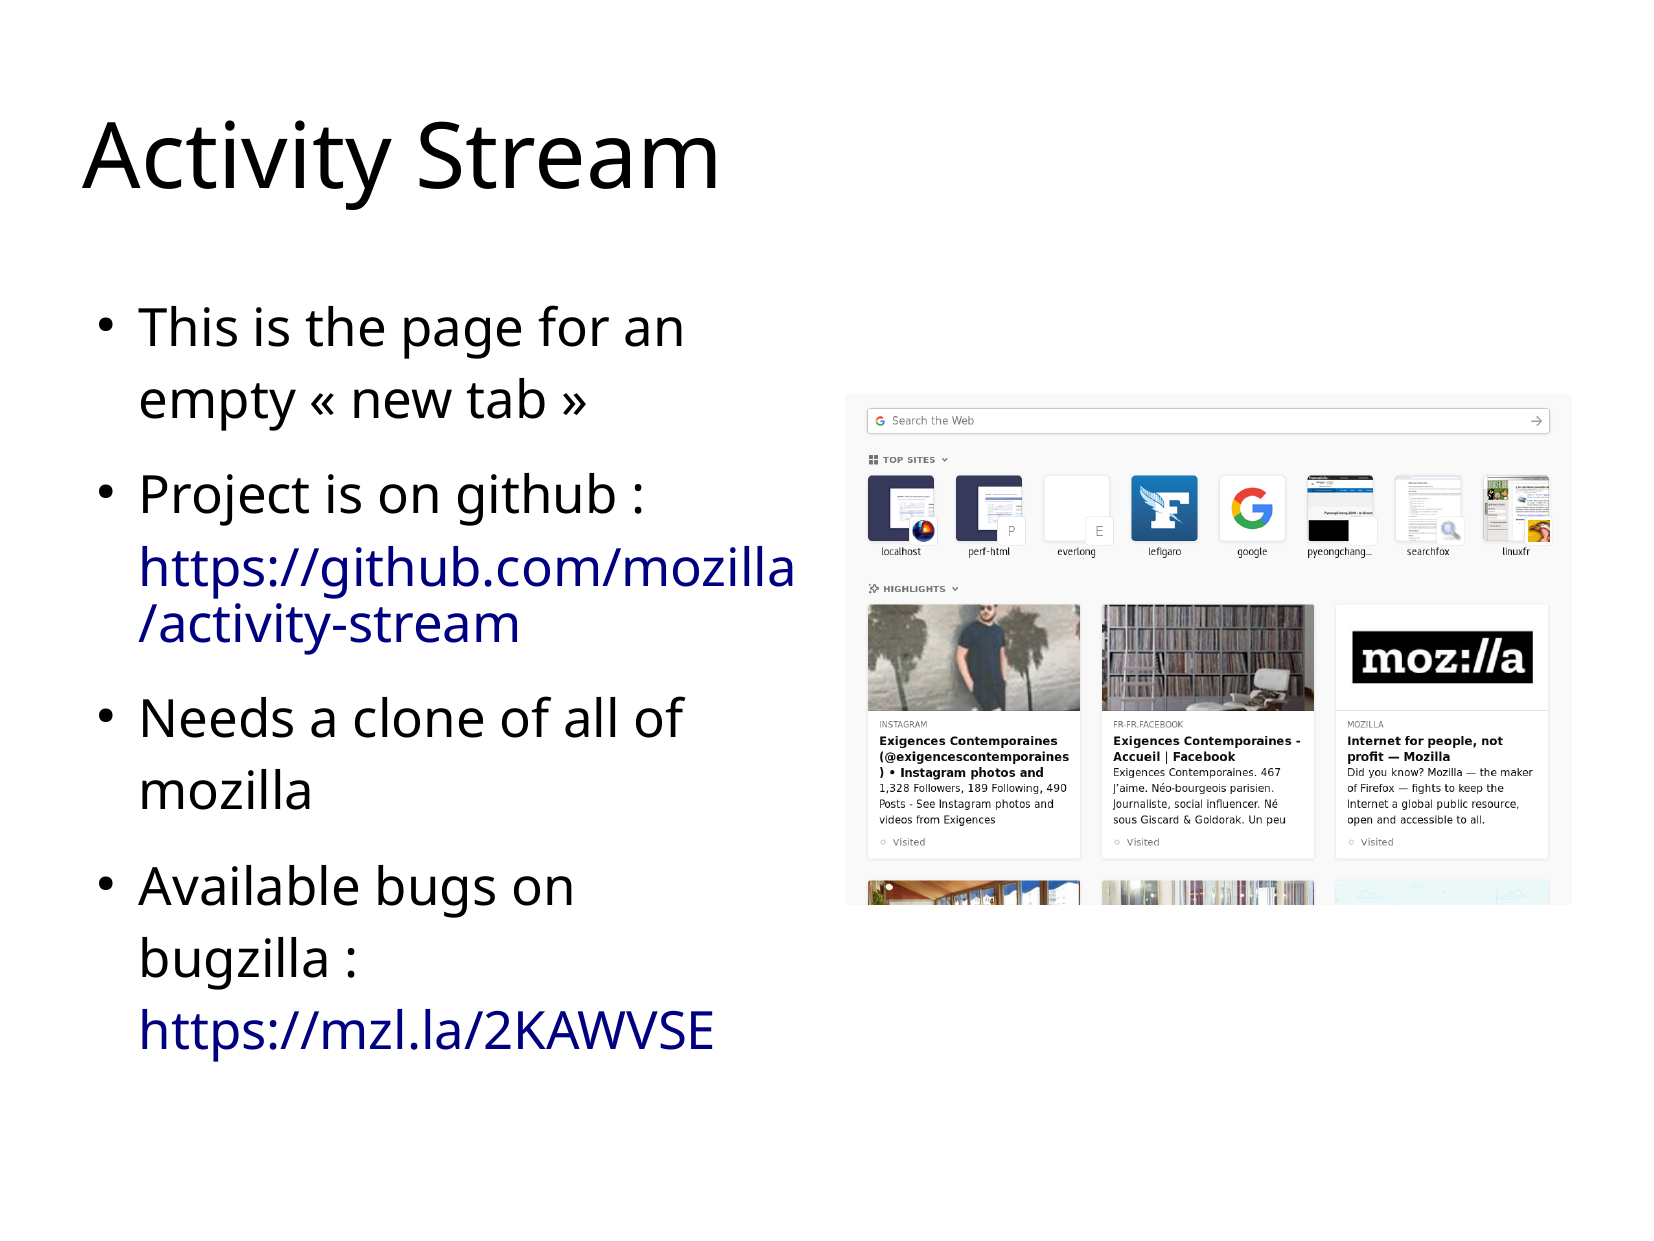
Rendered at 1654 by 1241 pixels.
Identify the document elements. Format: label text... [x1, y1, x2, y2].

picture [845, 290, 1572, 1010]
list This is the page for an empty « new tab » Project is on github : https://github.com/mozilla/activity-stream Needs a clone of all of mozilla Available bugs on bugzilla : https://mzl.la/2KAWVSE [82, 290, 809, 1010]
title Activity Stream [82, 49, 1571, 257]
